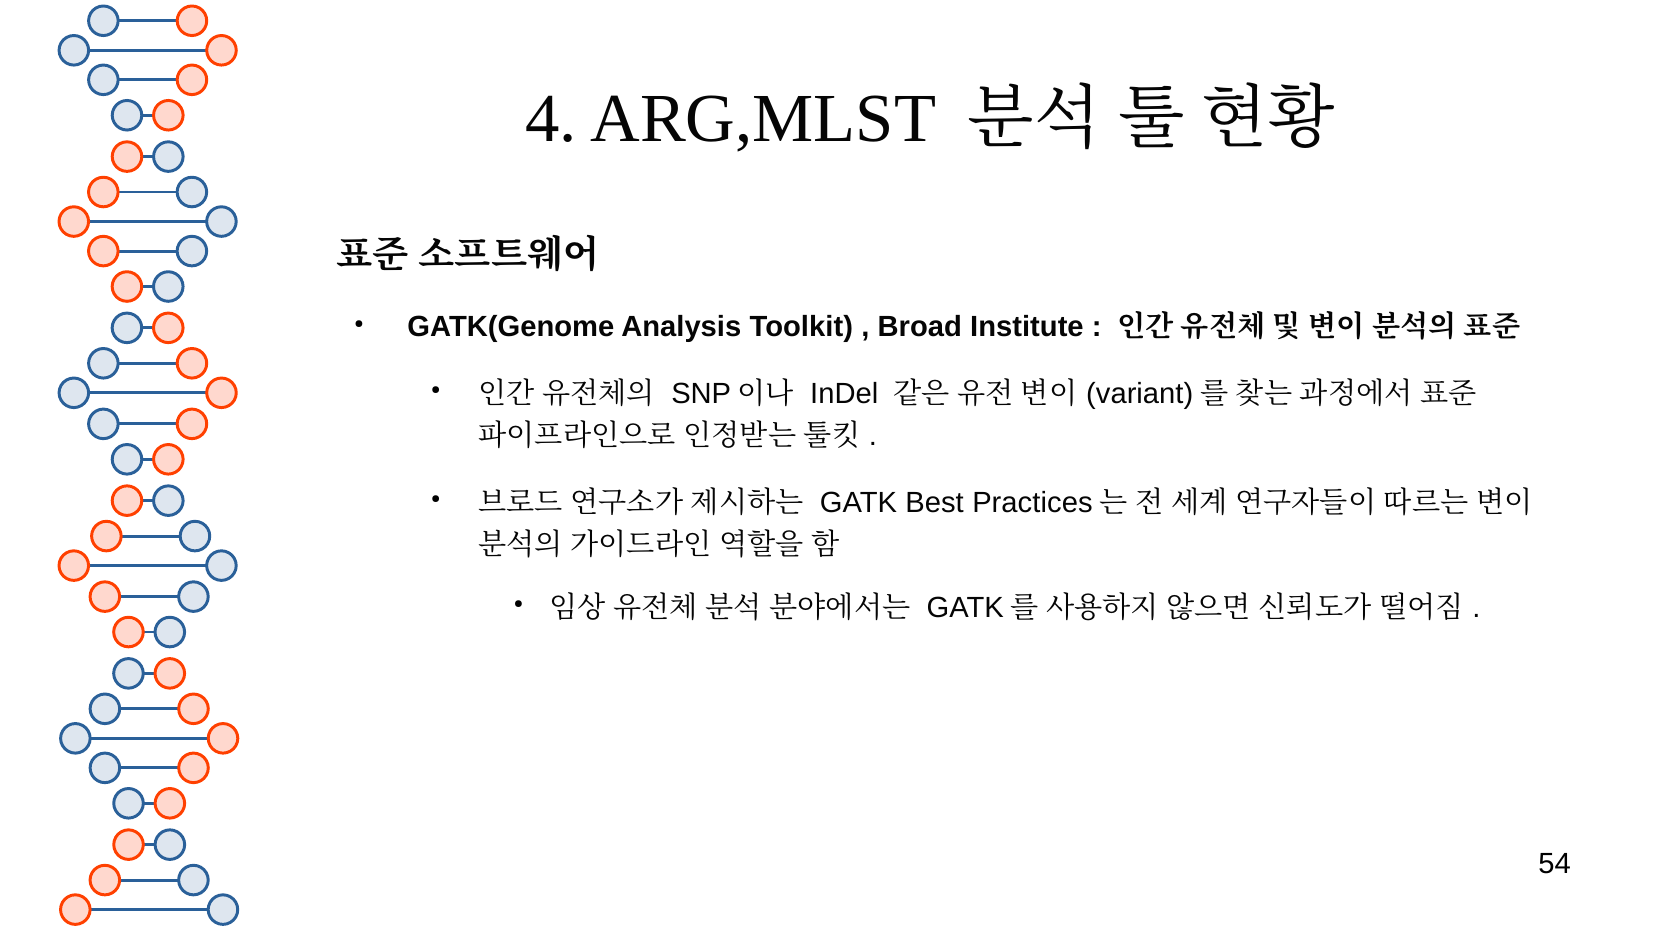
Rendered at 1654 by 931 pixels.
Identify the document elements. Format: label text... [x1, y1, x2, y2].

title 4. ARG,MLST 분석 툴 현황 [265, 35, 1595, 189]
list 표준 소프트웨어 GATK(Genome Analysis Toolkit) , Broad Institute : 인간 유전체 및 변이 분석의 표준 인간 유전체의 SNP이나 InDel 같은 유전 변이(variant)를 찾는 과정에서 표준 파이프라인으로 인정받는 툴킷. 브로드 연구소가 제시하는 GATK Best Practices는 전 세계 연구자들이 따르는 변이 분석의 가이드라인 역할을 함 임상 유전체 분석 분야에서는 GATK를 사용하지 않으면 신뢰도가 떨어짐. [265, 224, 1595, 863]
